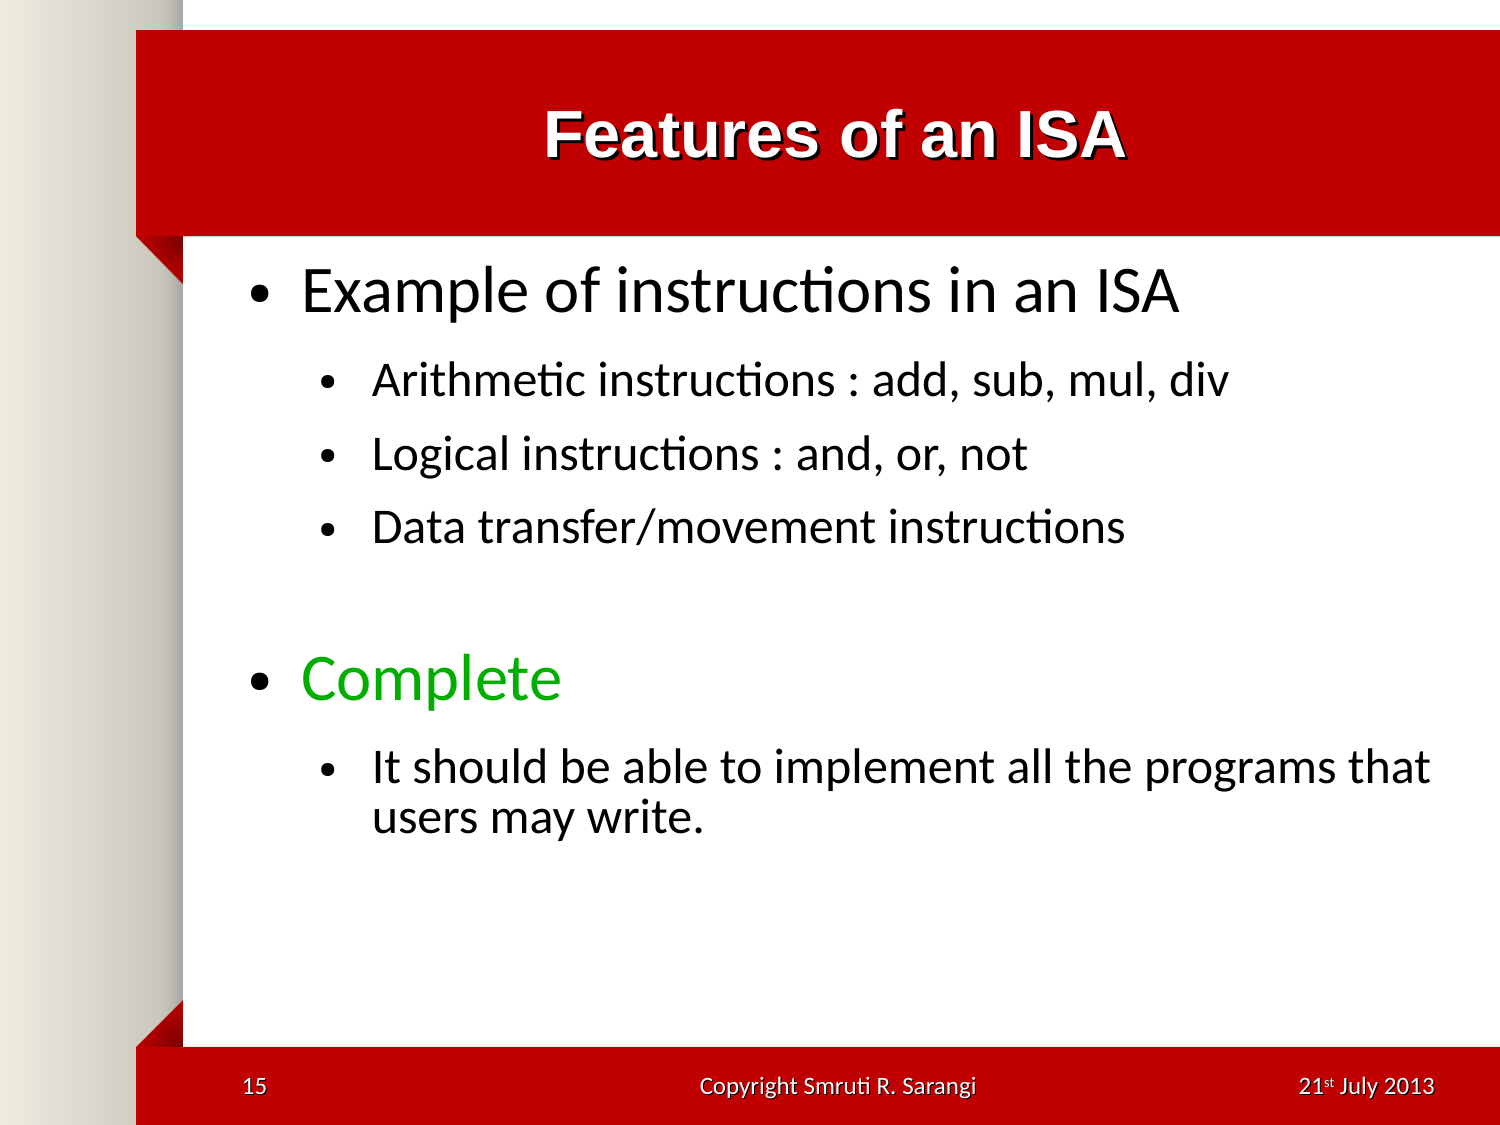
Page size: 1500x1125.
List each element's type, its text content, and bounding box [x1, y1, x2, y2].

list Complete It should be able to implement all the programs that users may write. [230, 650, 1447, 1005]
list Example of instructions in an ISA Arithmetic instructions : add, sub, mul, div Logical instructions : and, or, not Data transfer/movement instructions [230, 262, 1447, 592]
picture [0, 0, 1500, 1125]
title Features of an ISA [230, 57, 1447, 211]
